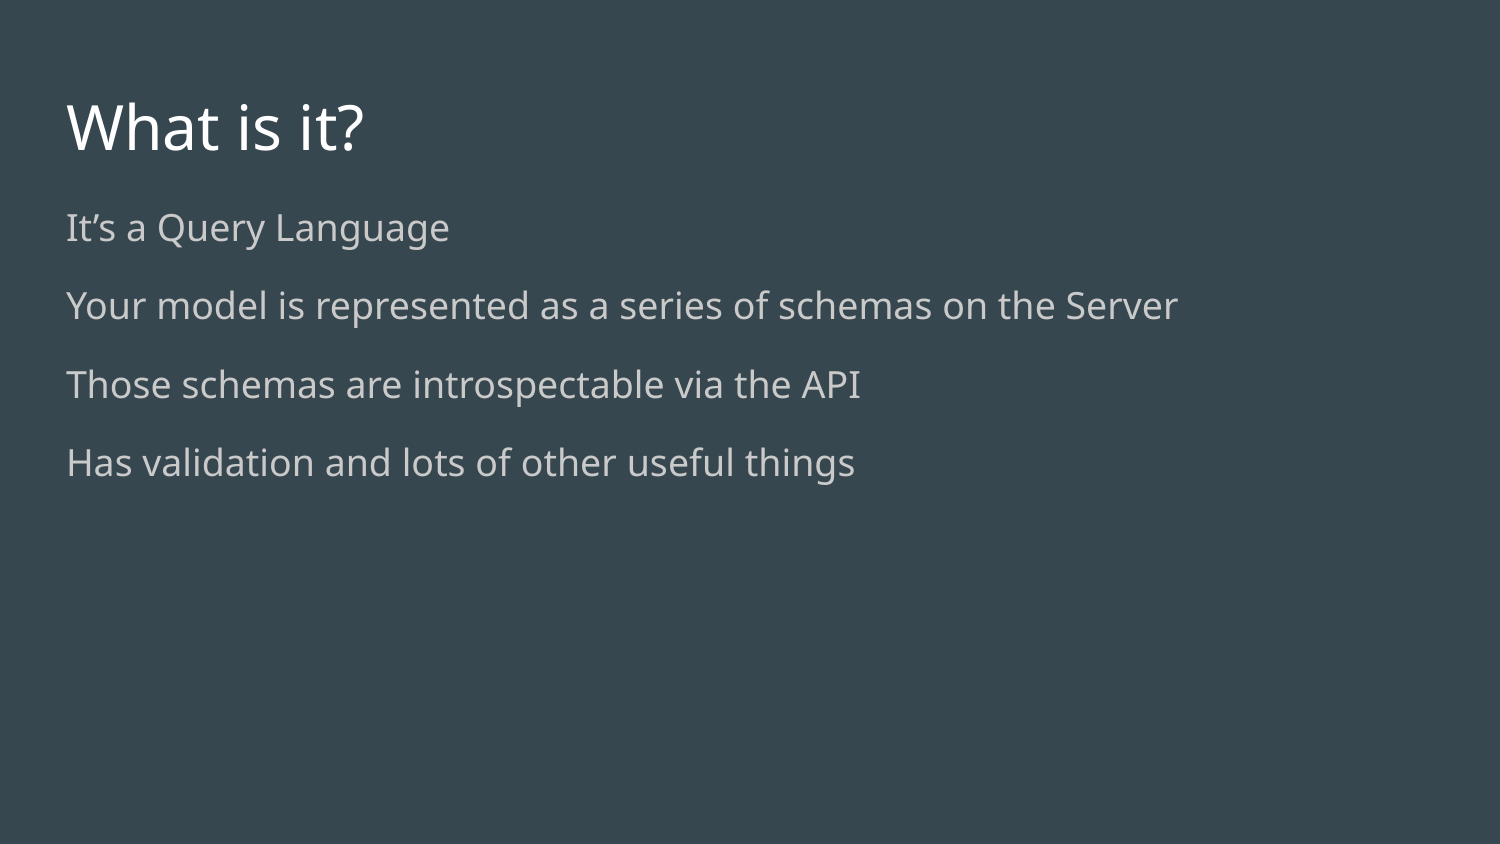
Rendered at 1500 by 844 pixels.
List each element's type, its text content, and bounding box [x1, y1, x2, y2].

list It’s a Query Language Your model is represented as a series of schemas on the Server Those schemas are introspectable via the API Has validation and lots of other useful things [51, 189, 1449, 750]
title What is it? [51, 72, 1449, 167]
